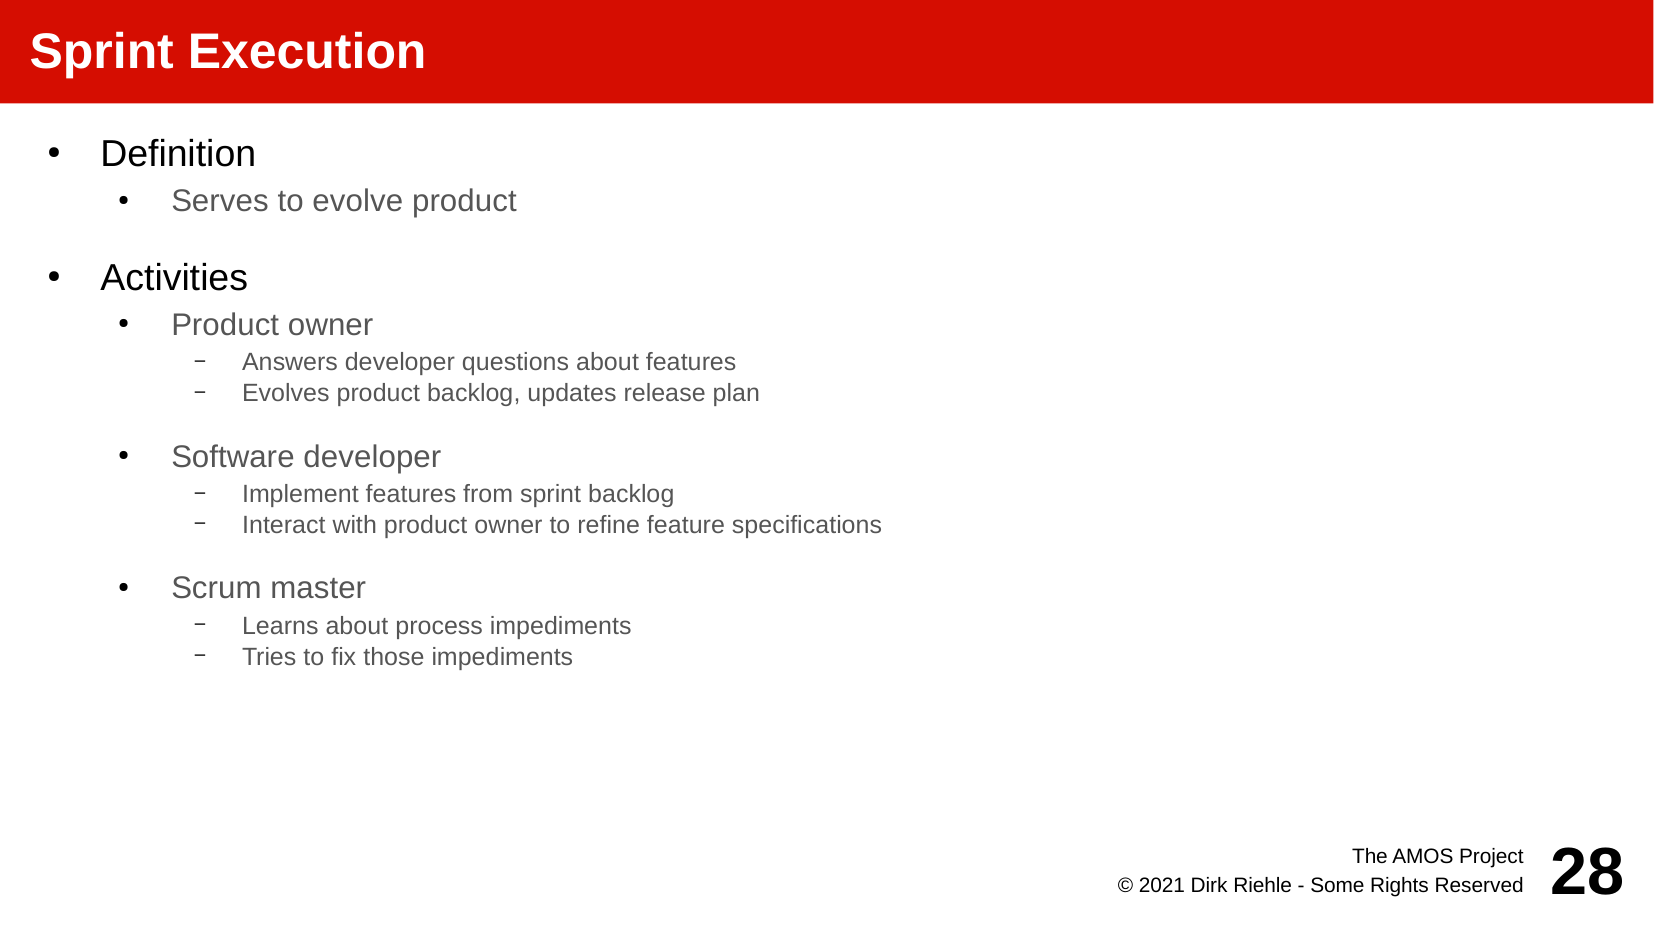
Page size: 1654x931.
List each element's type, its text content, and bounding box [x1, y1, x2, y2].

title Sprint Execution [0, 0, 1654, 104]
list Definition Serves to evolve product Activities Product owner Answers developer questions about features Evolves product backlog, updates release plan Software developer Implement features from sprint backlog Interact with product owner to refine feature specifications Scrum master Learns about process impediments Tries to fix those impediments [29, 132, 1625, 813]
